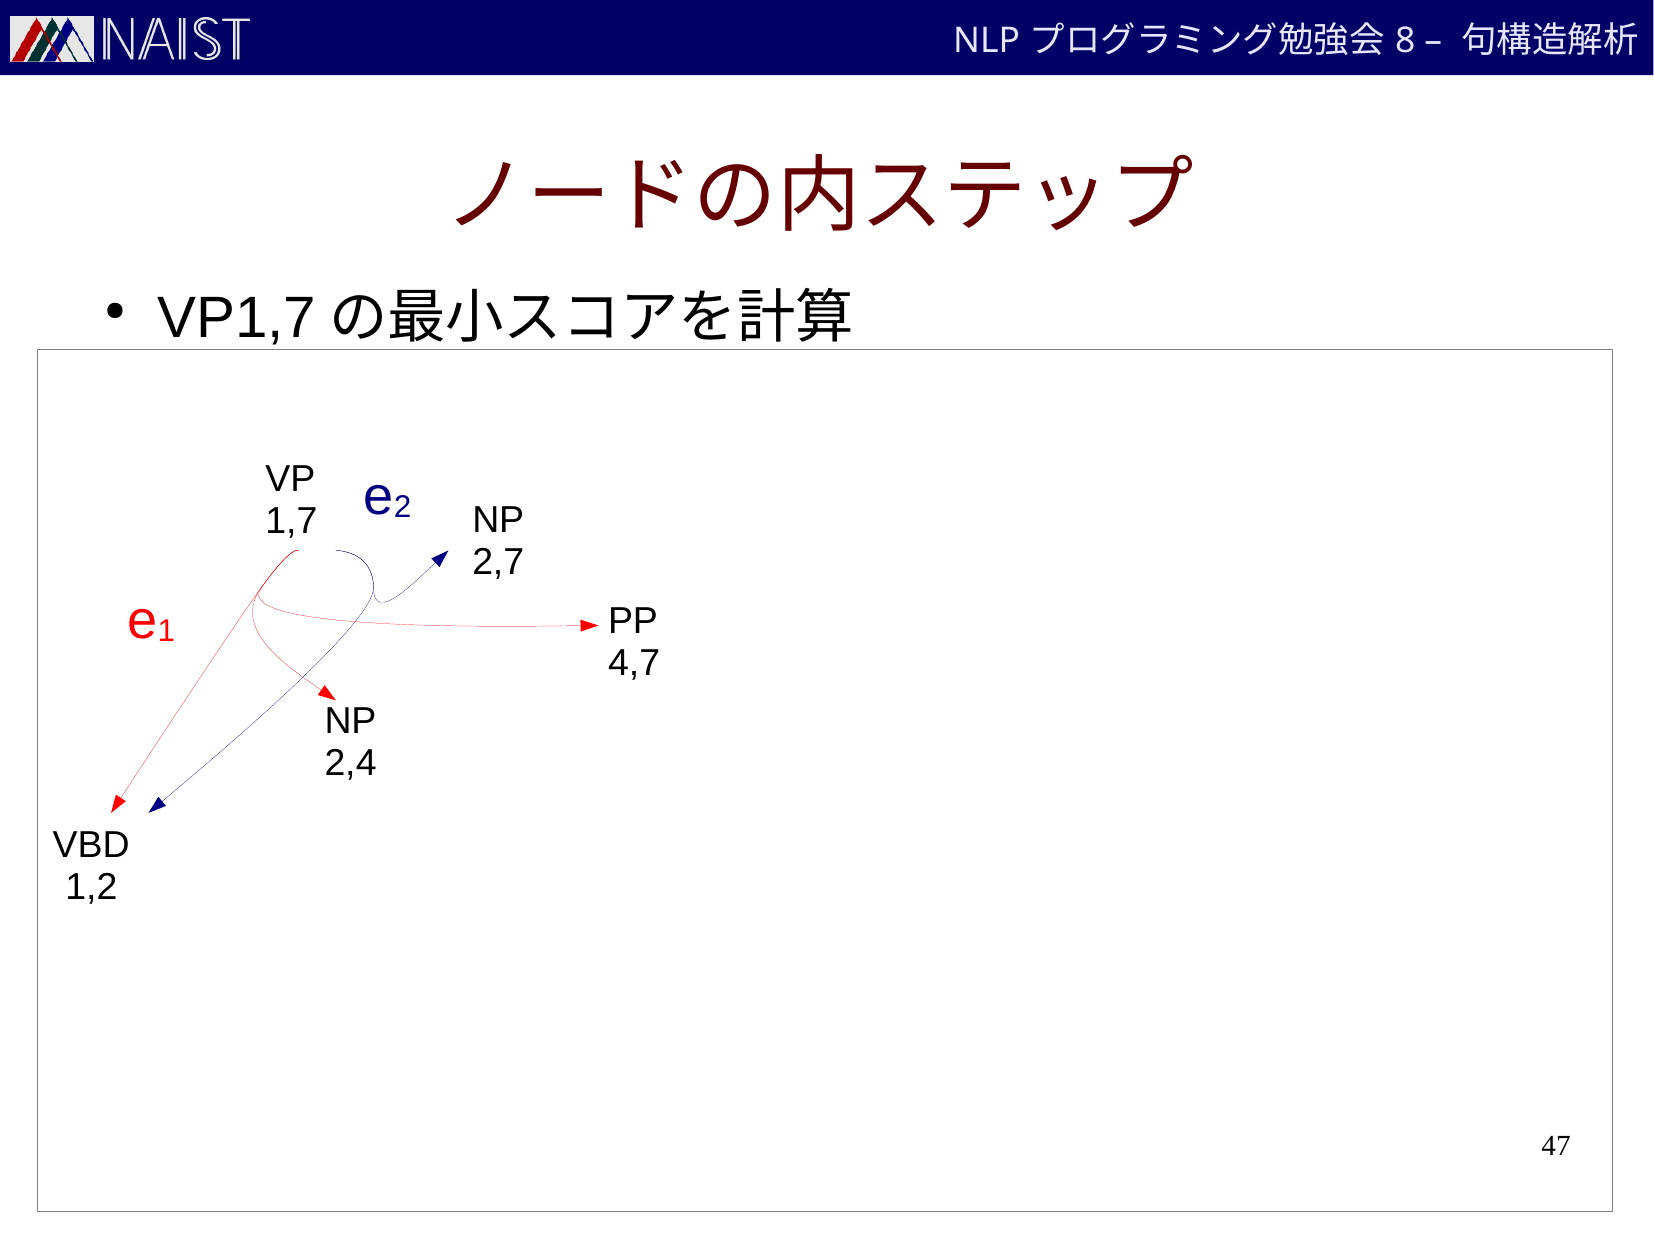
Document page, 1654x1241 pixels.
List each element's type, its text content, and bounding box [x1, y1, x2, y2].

text_box NP 2,4 [309, 692, 392, 791]
title ノードの内ステップ [75, 92, 1564, 285]
text_box NP 2,7 [457, 491, 540, 591]
list VP1,7の最小スコアを計算 [86, 270, 1576, 346]
text_box VBD 1,2 [38, 816, 145, 915]
text_box PP 4,7 [593, 591, 676, 691]
text_box VP 1,7 [250, 450, 333, 549]
text_box e1 [112, 581, 190, 676]
picture [10, 16, 94, 62]
picture [102, 17, 251, 60]
text_box e2 [348, 457, 427, 552]
